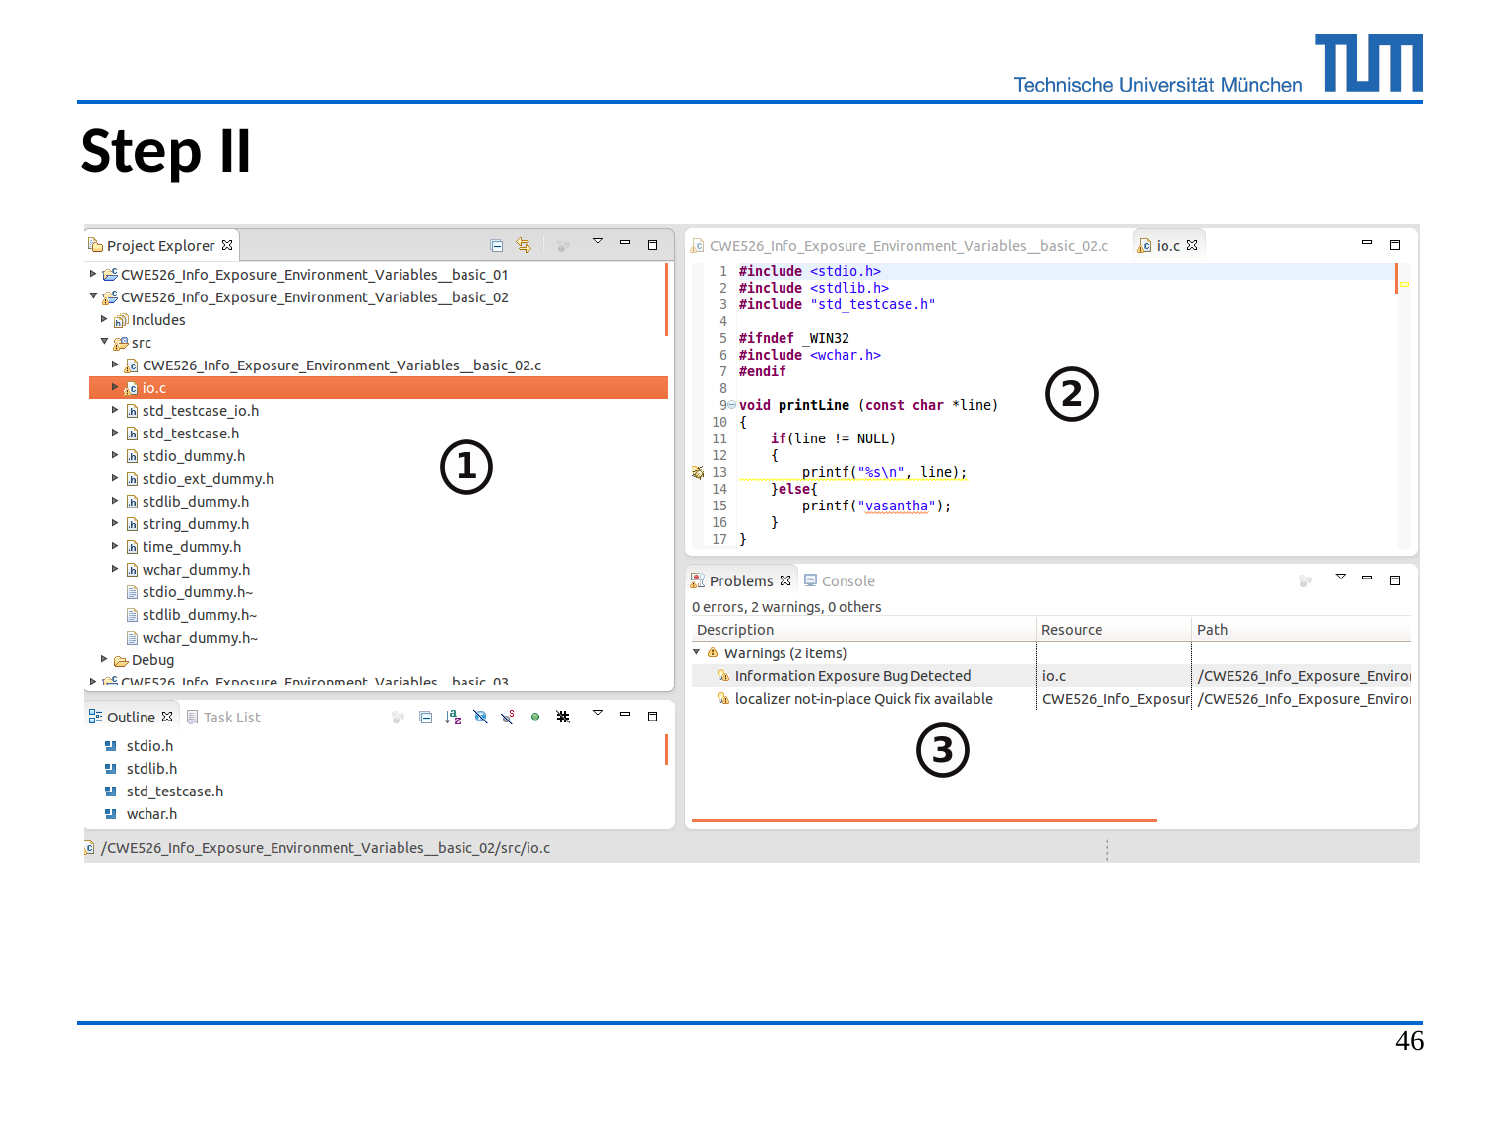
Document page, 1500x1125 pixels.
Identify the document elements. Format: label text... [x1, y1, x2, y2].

title Step II [80, 112, 1419, 200]
picture [83, 224, 1420, 863]
picture [1014, 34, 1423, 92]
